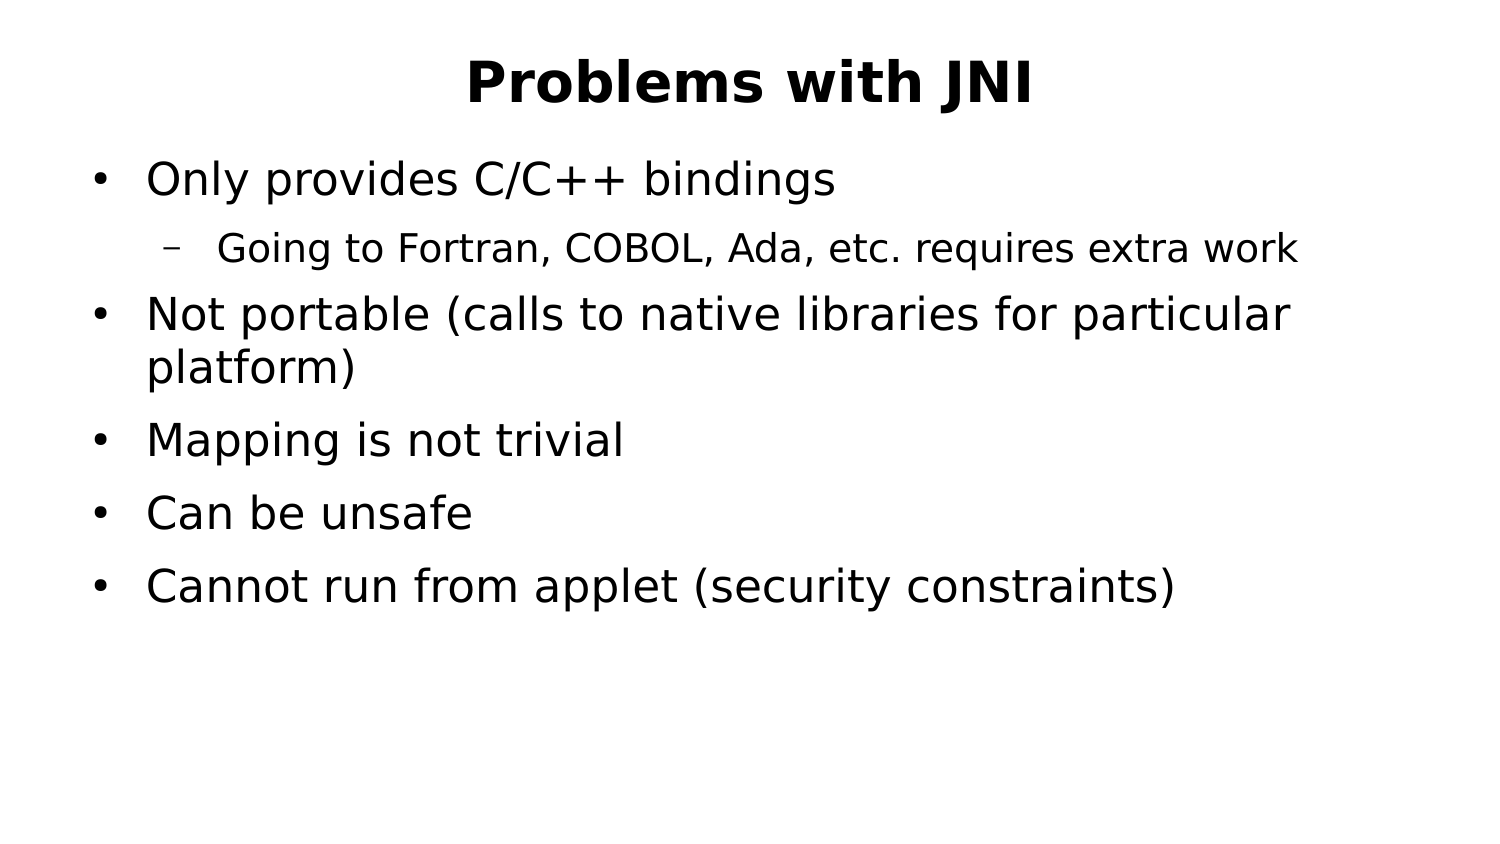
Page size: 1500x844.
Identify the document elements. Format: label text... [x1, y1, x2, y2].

list Only provides C/C++ bindings Going to Fortran, COBOL, Ada, etc. requires extra work Not portable (calls to native libraries for particular platform) Mapping is not trivial Can be unsafe Cannot run from applet (security constraints) [75, 153, 1395, 807]
title Problems with JNI [75, 33, 1425, 133]
